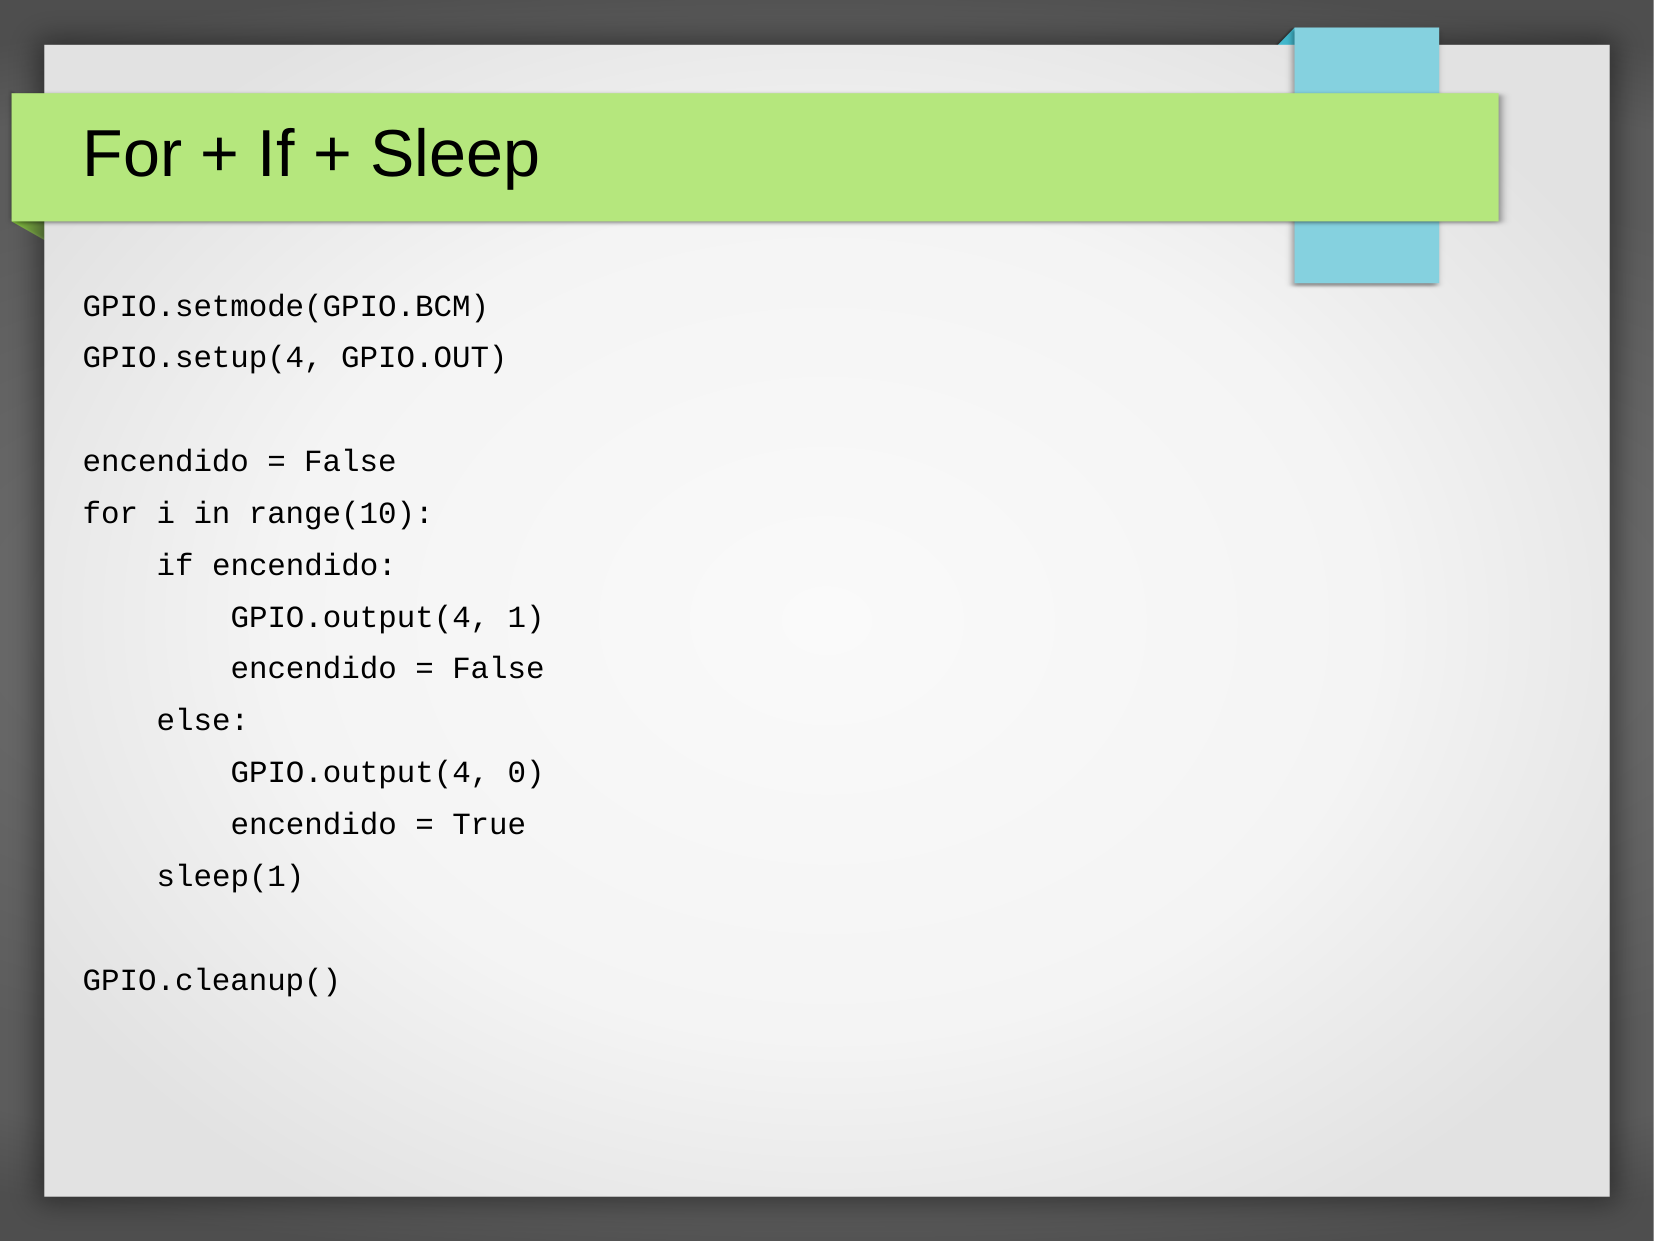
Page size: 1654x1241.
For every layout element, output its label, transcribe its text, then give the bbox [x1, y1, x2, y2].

picture [0, 0, 1654, 1241]
list GPIO.setmode(GPIO.BCM) GPIO.setup(4, GPIO.OUT) encendido = False for i in range(10): if encendido: GPIO.output(4, 1) encendido = False else: GPIO.output(4, 0) encendido = True sleep(1) GPIO.cleanup() [82, 290, 1571, 1010]
title For + If + Sleep [82, 49, 1571, 257]
